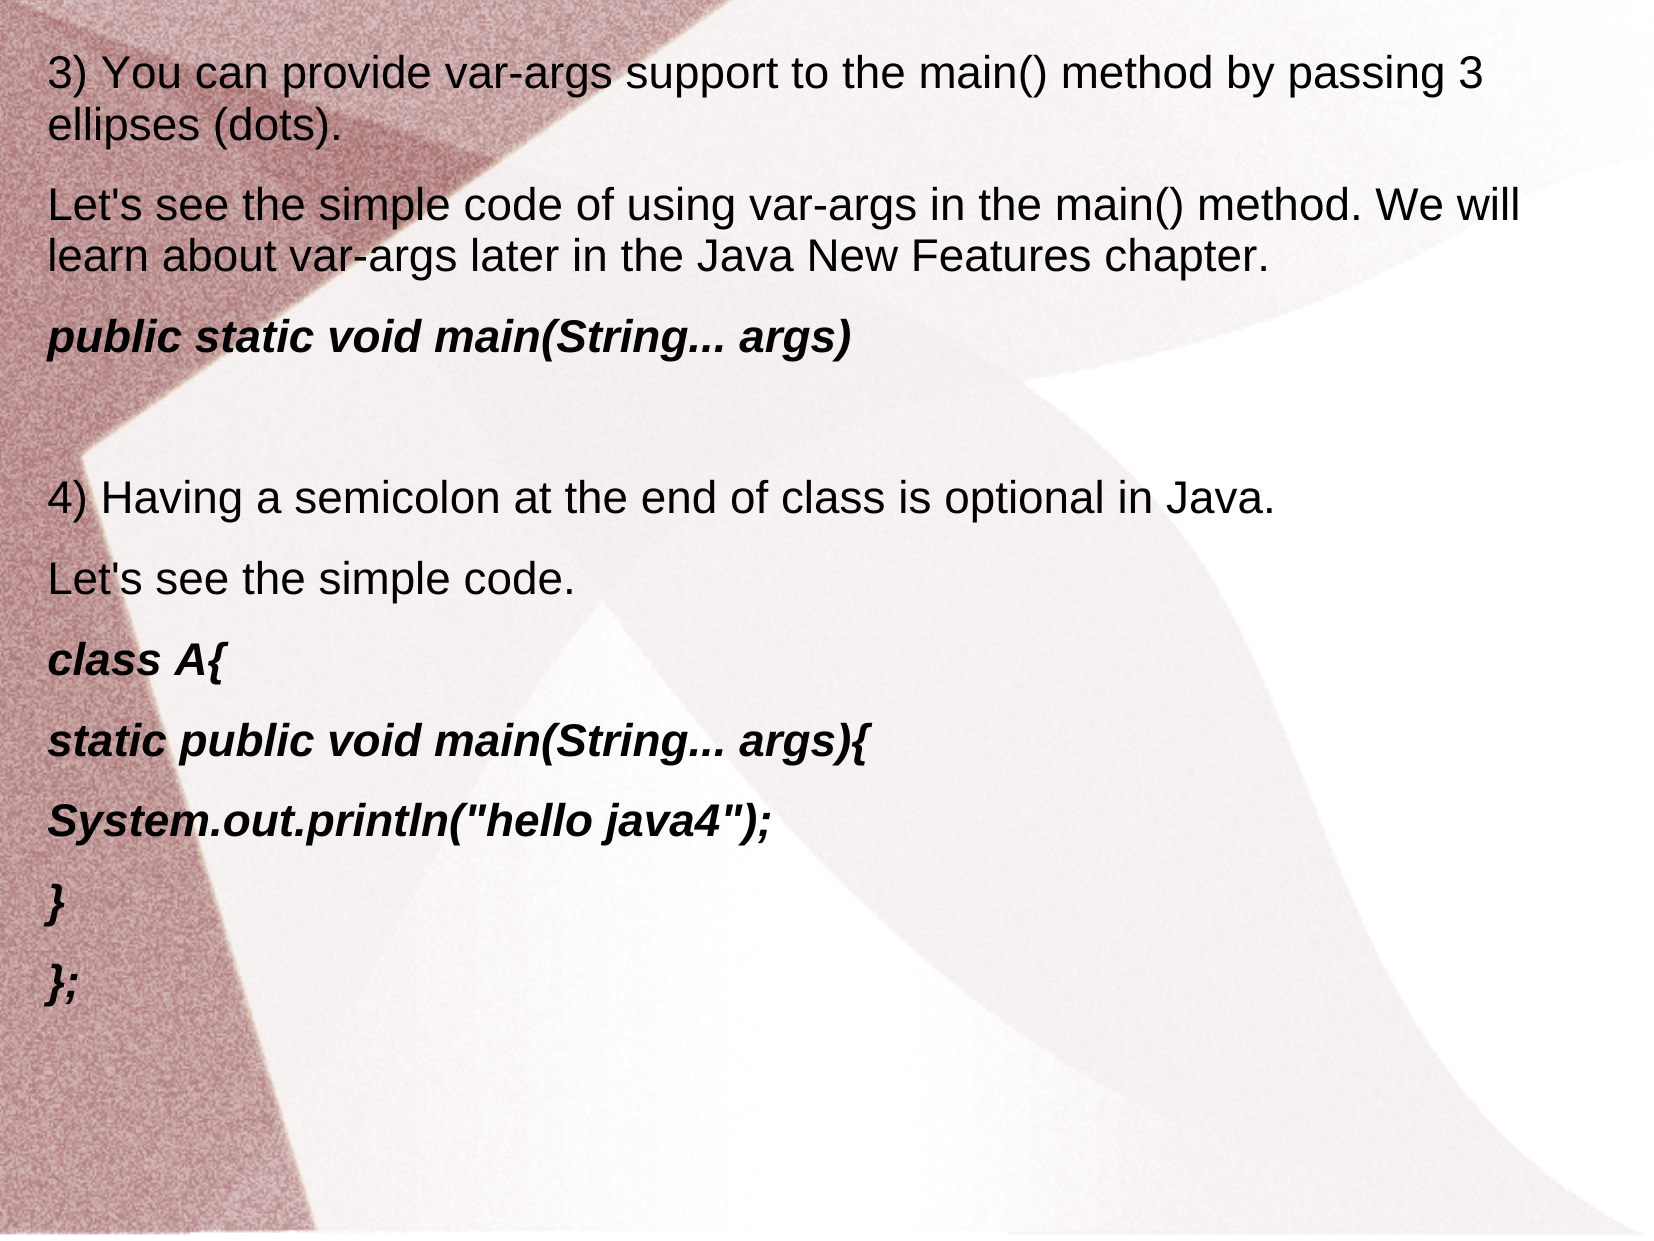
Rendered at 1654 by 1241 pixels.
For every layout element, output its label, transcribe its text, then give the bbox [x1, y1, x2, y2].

list 3) You can provide var-args support to the main() method by passing 3 ellipses (dots). Let's see the simple code of using var-args in the main() method. We will learn about var-args later in the Java New Features chapter. public static void main(String... args) 4) Having a semicolon at the end of class is optional in Java. Let's see the simple code. class A{ static public void main(String... args){ System.out.println("hello java4"); } }; [47, 47, 1601, 1205]
picture [0, 0, 1654, 1241]
